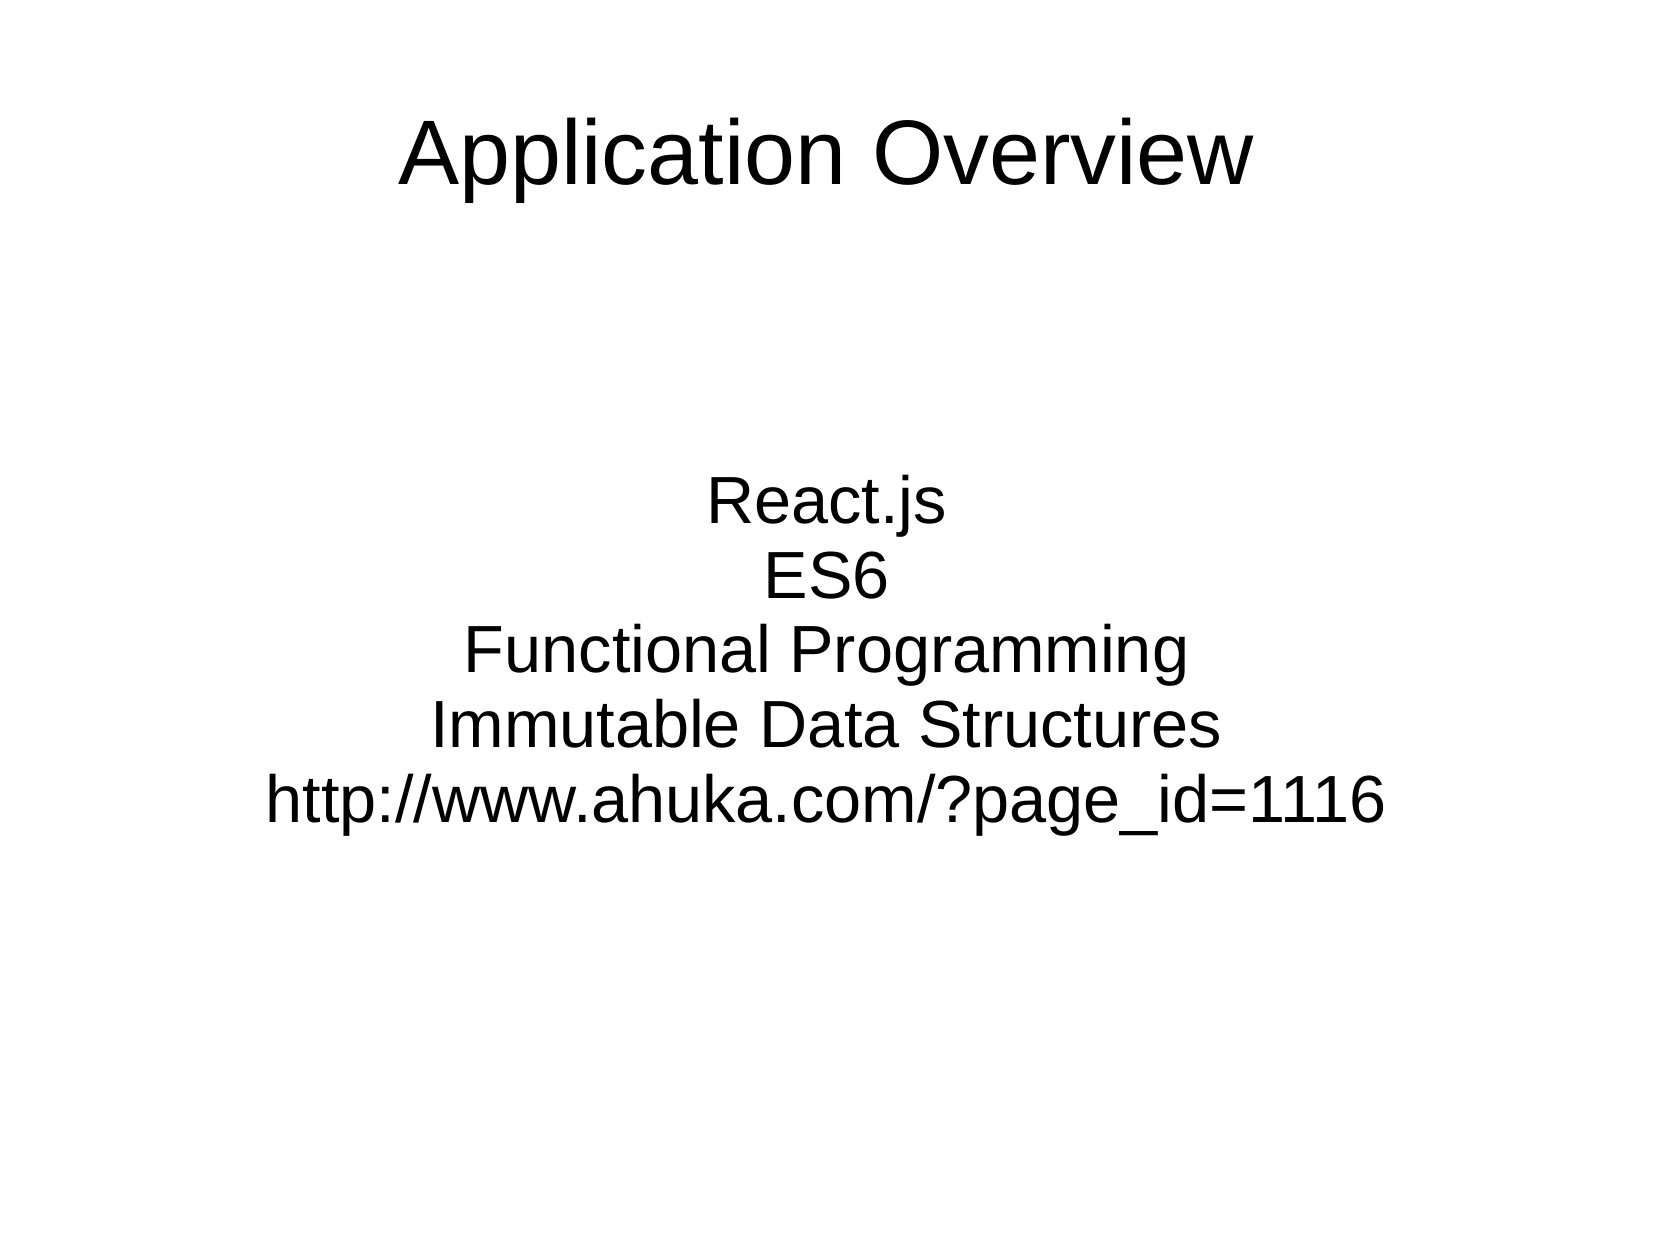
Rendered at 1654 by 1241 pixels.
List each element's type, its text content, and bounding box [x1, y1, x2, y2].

subtitle React.js ES6 Functional Programming Immutable Data Structures http://www.ahuka.com/?page_id=1116 [82, 290, 1571, 1010]
title Application Overview [82, 49, 1571, 257]
